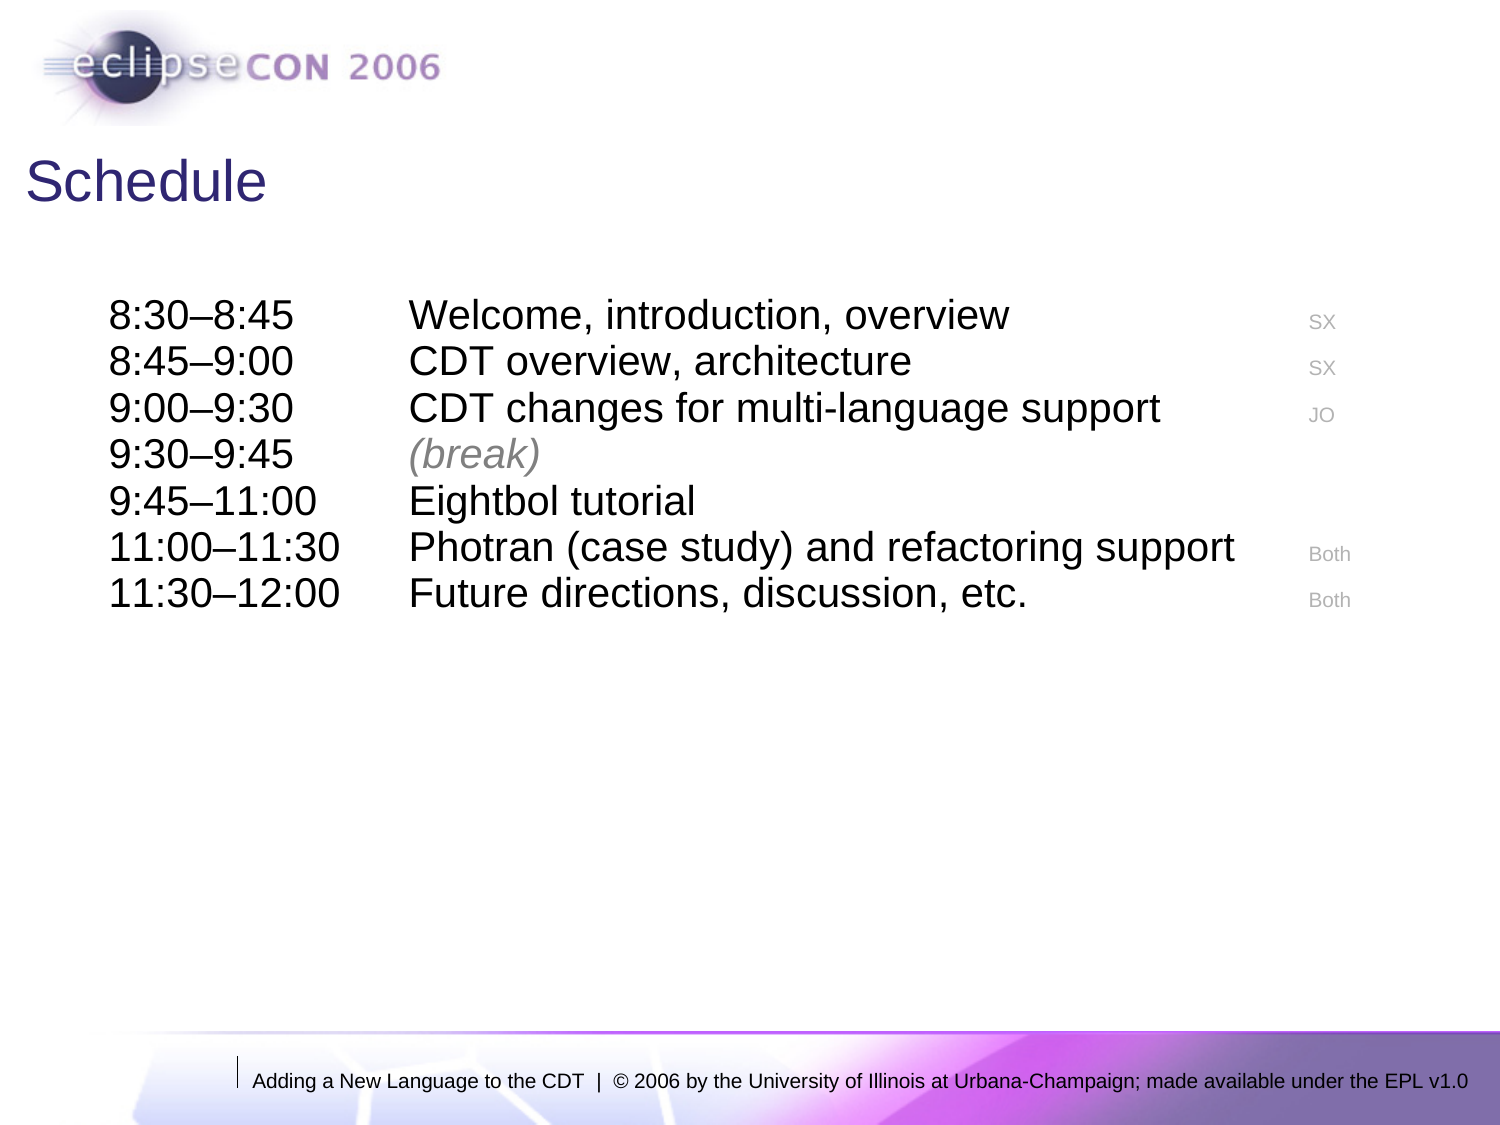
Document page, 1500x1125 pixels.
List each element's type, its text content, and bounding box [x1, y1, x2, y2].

picture [0, 1031, 1500, 1125]
title Schedule [25, 142, 1378, 225]
list 8:30–8:45 Welcome, introduction, overview SX 8:45–9:00 CDT overview, architecture SX 9:00–9:30 CDT changes for multi-language support JO 9:30–9:45 (break) 9:45–11:00 Eightbol tutorial 11:00–11:30 Photran (case study) and refactoring support Both 11:30–12:00 Future directions, discussion, etc. Both [108, 291, 1378, 932]
picture [31, 10, 1040, 126]
